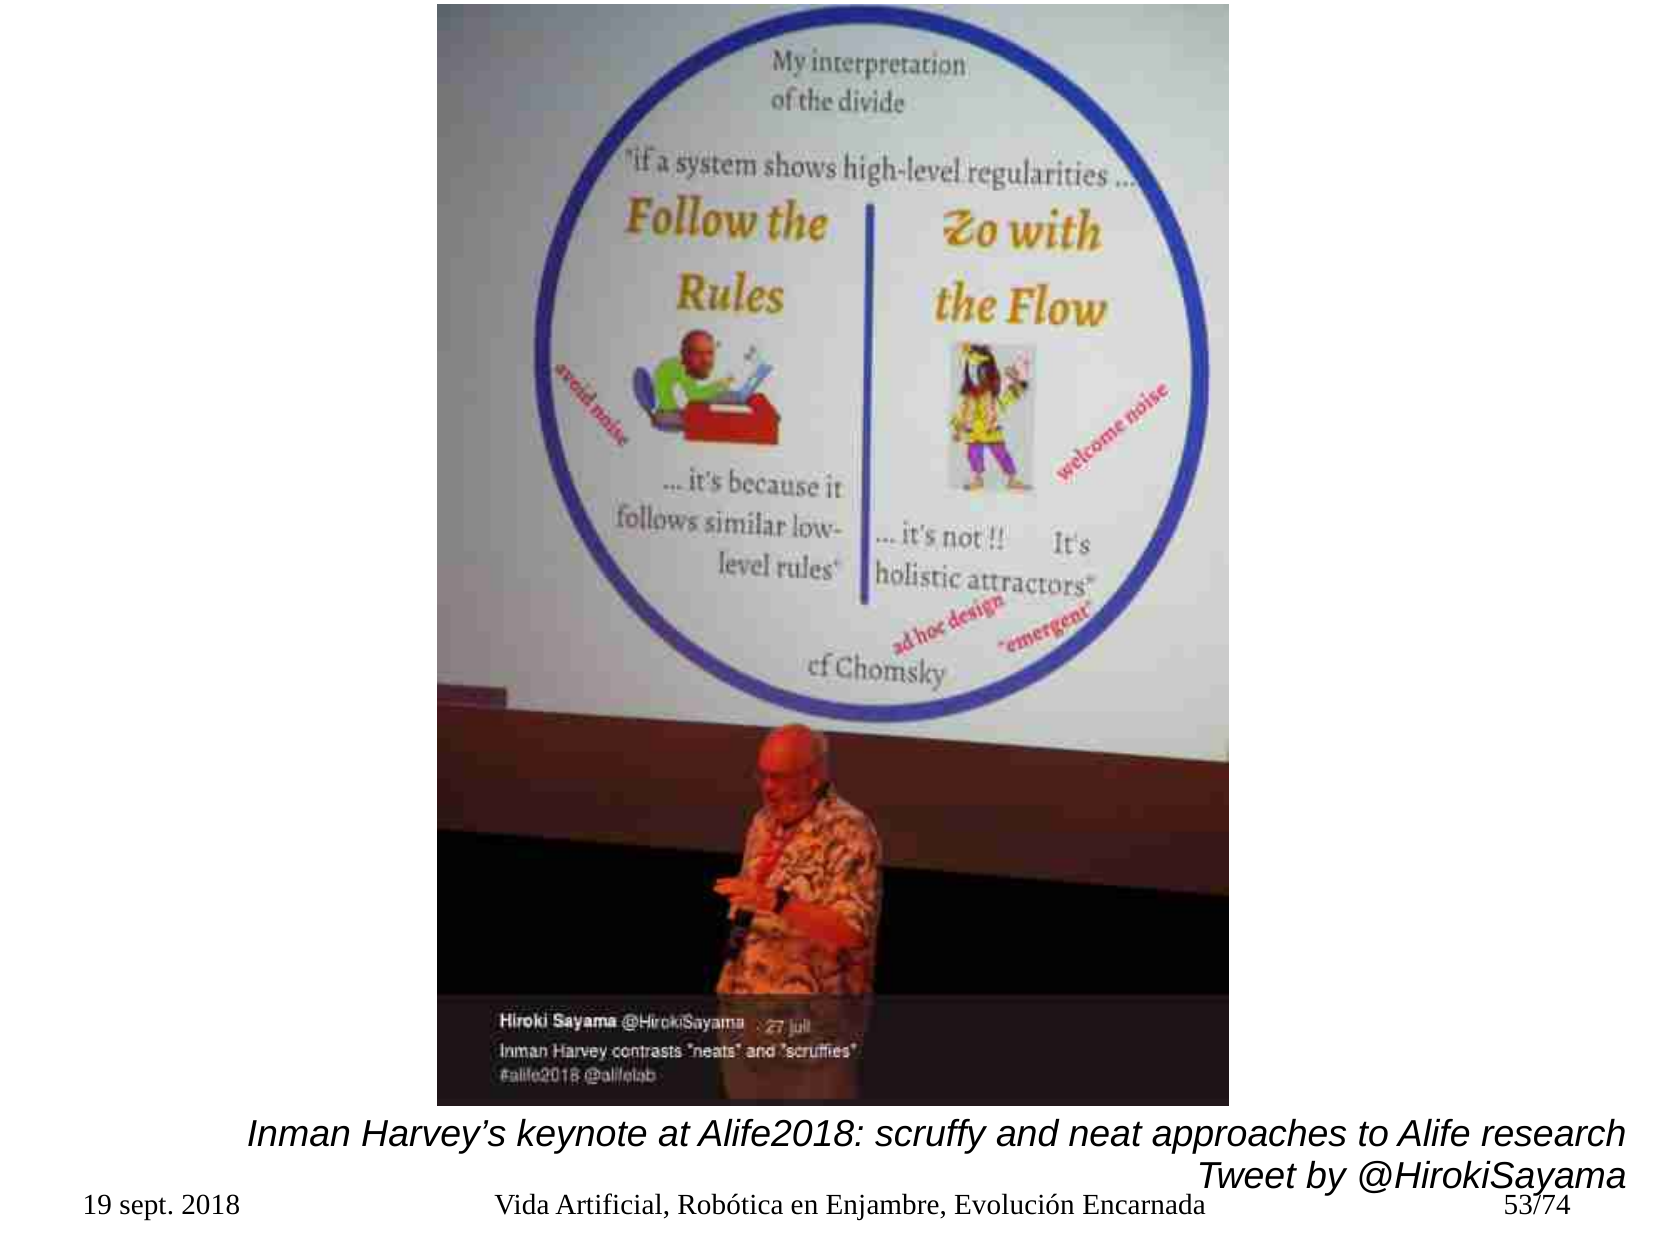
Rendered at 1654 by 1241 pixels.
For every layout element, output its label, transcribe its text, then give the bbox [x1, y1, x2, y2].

picture [437, 4, 1229, 1106]
text_box Inman Harvey’s keynote at Alife2018: scruffy and neat approaches to Alife research Tweet by @HirokiSayama [177, 1105, 1642, 1205]
